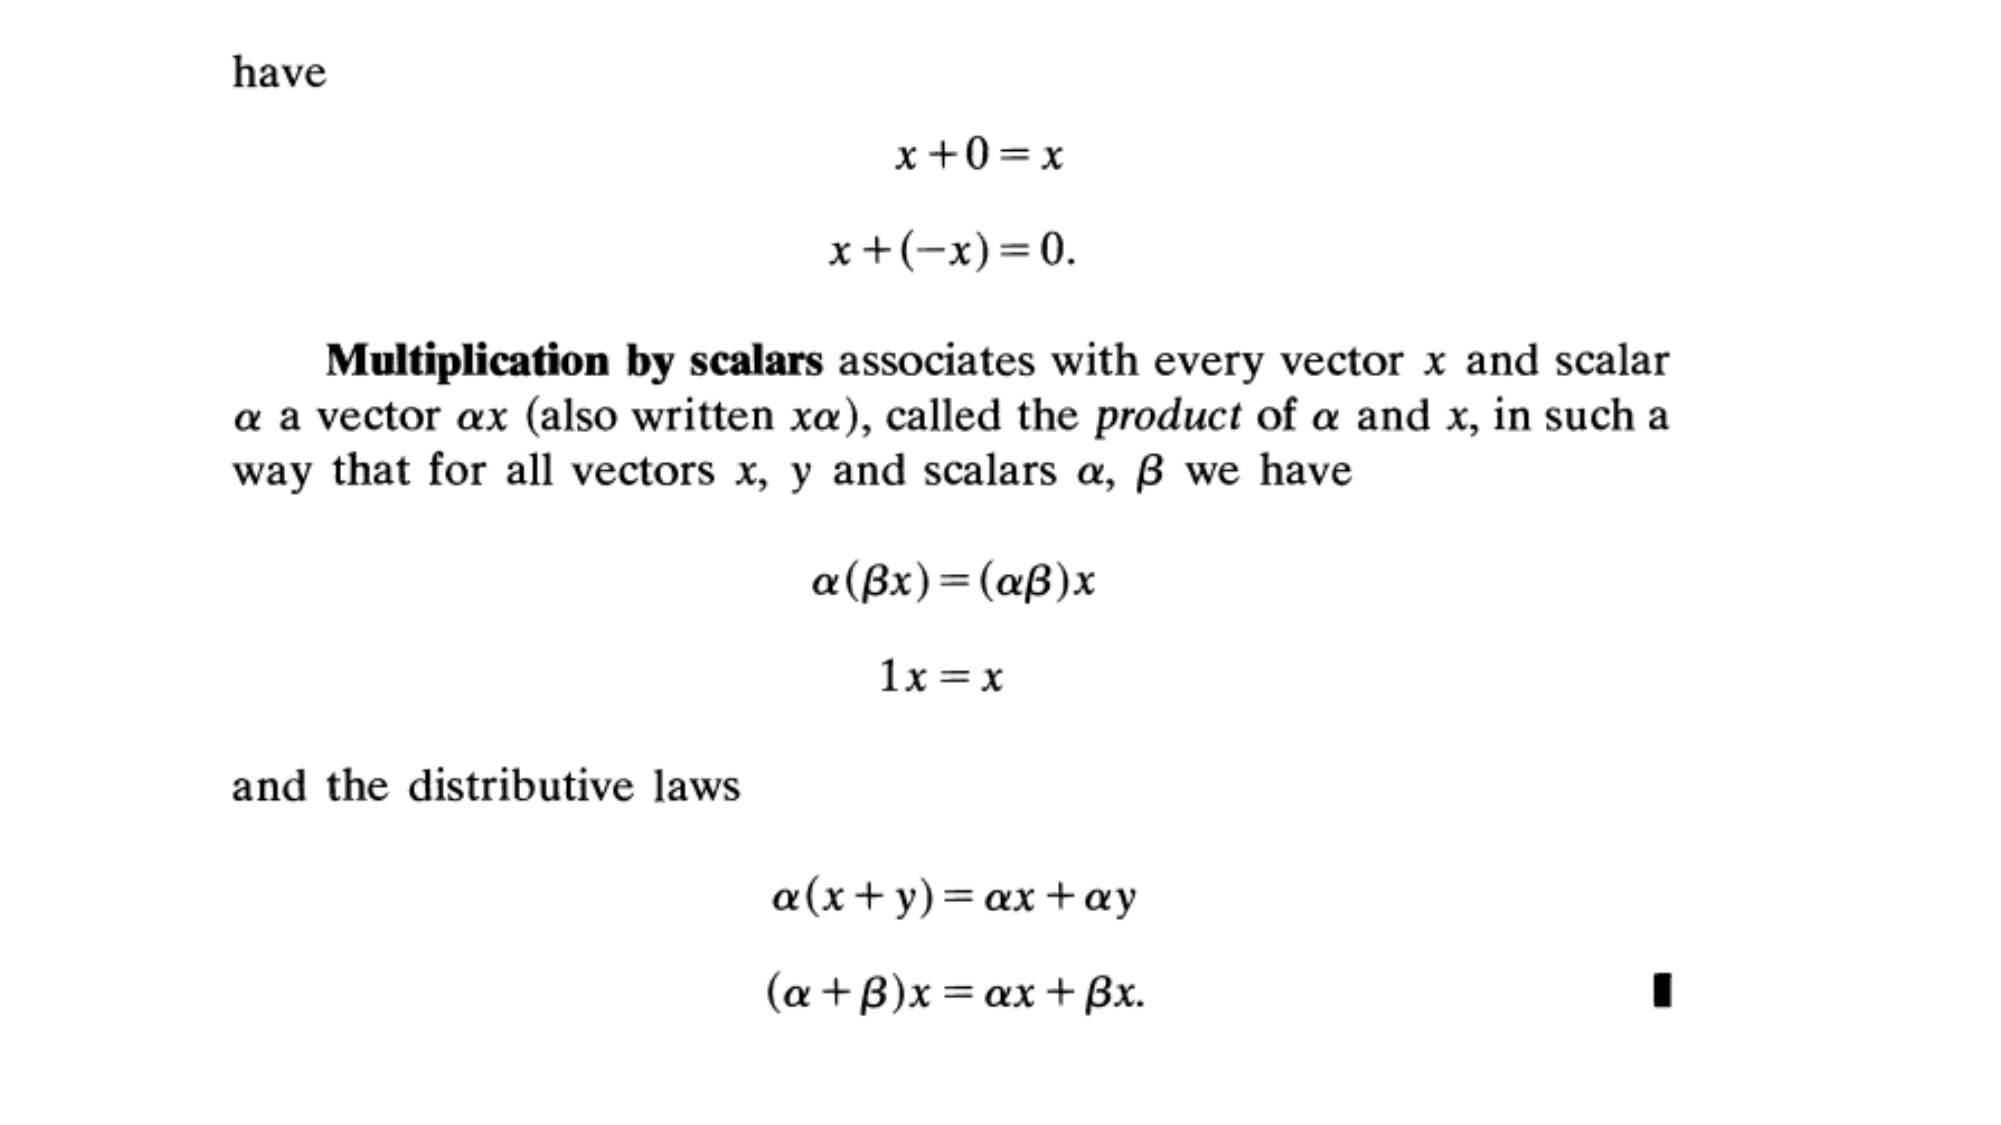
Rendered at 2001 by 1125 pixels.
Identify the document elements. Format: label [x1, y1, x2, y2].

picture [162, 0, 1715, 1043]
